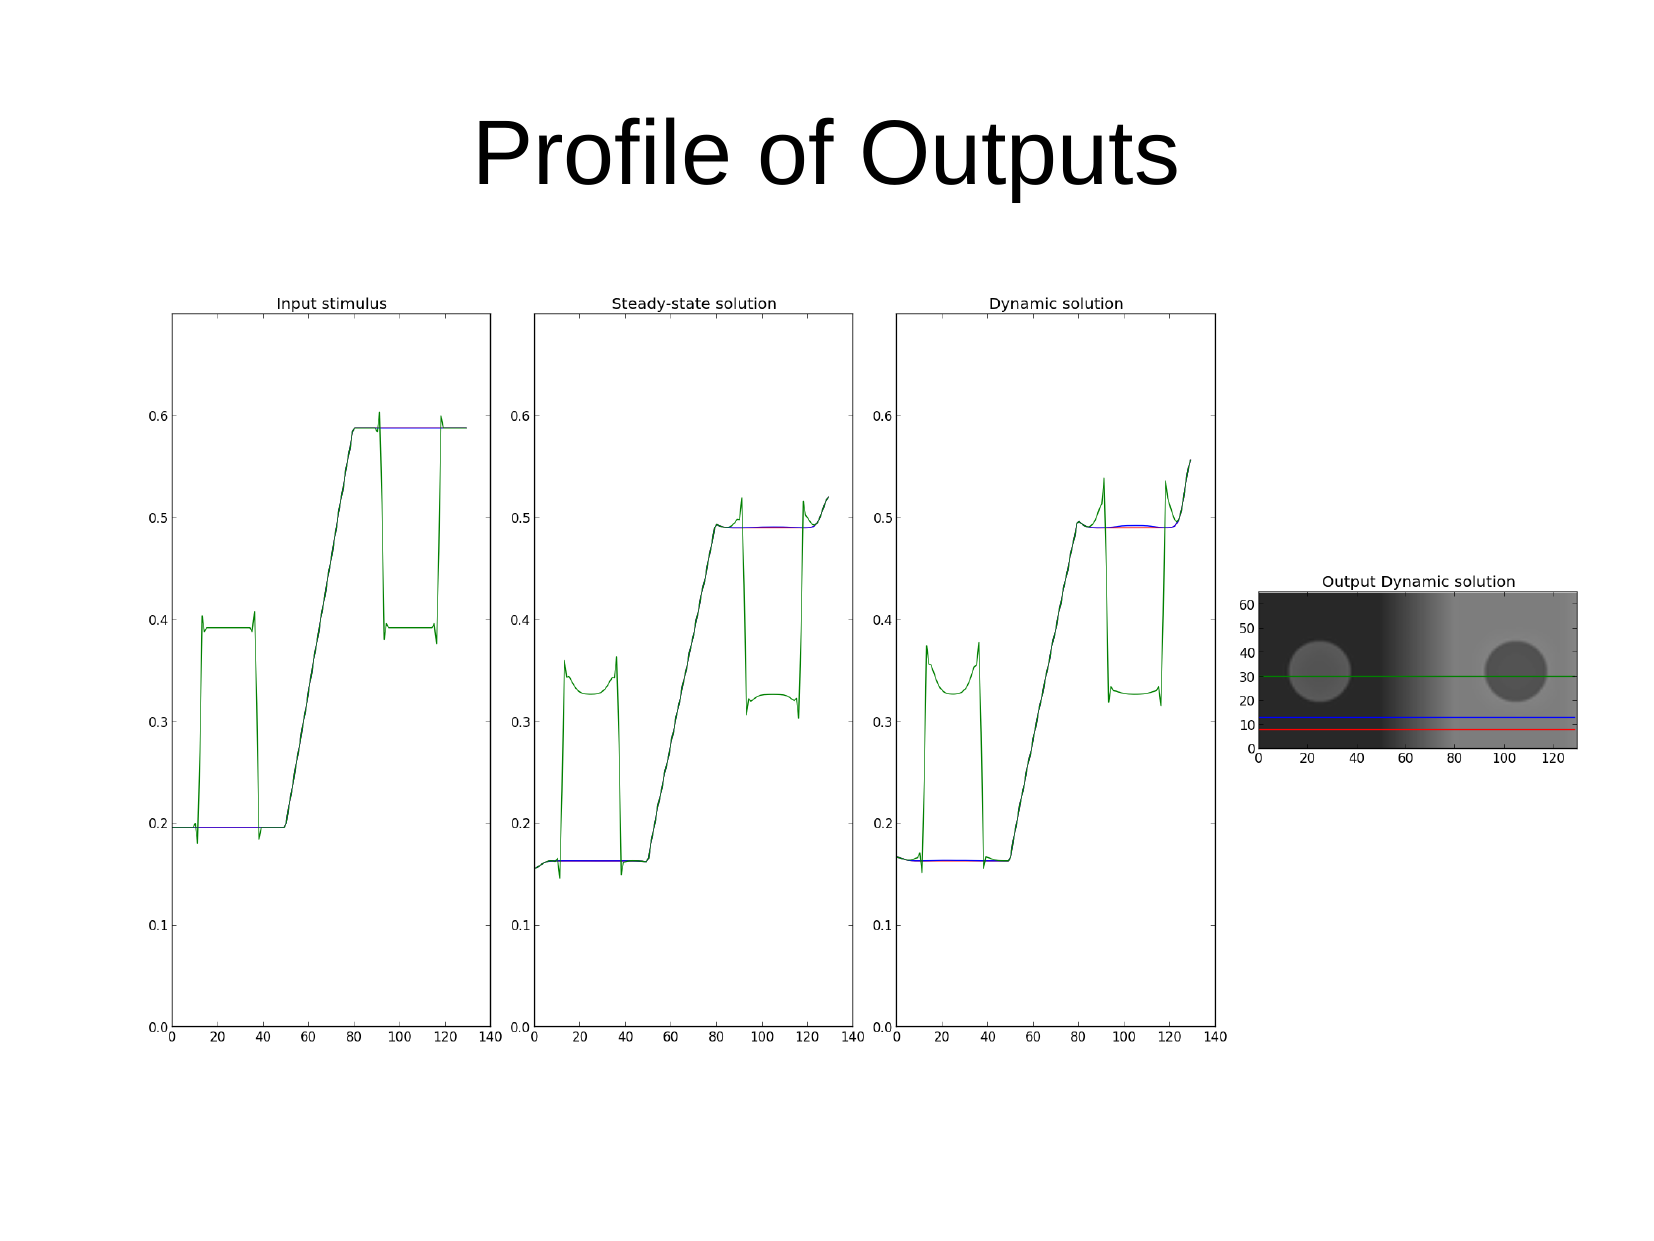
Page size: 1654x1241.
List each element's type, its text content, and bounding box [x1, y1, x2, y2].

picture [0, 224, 1636, 1124]
title Profile of Outputs [82, 49, 1571, 224]
